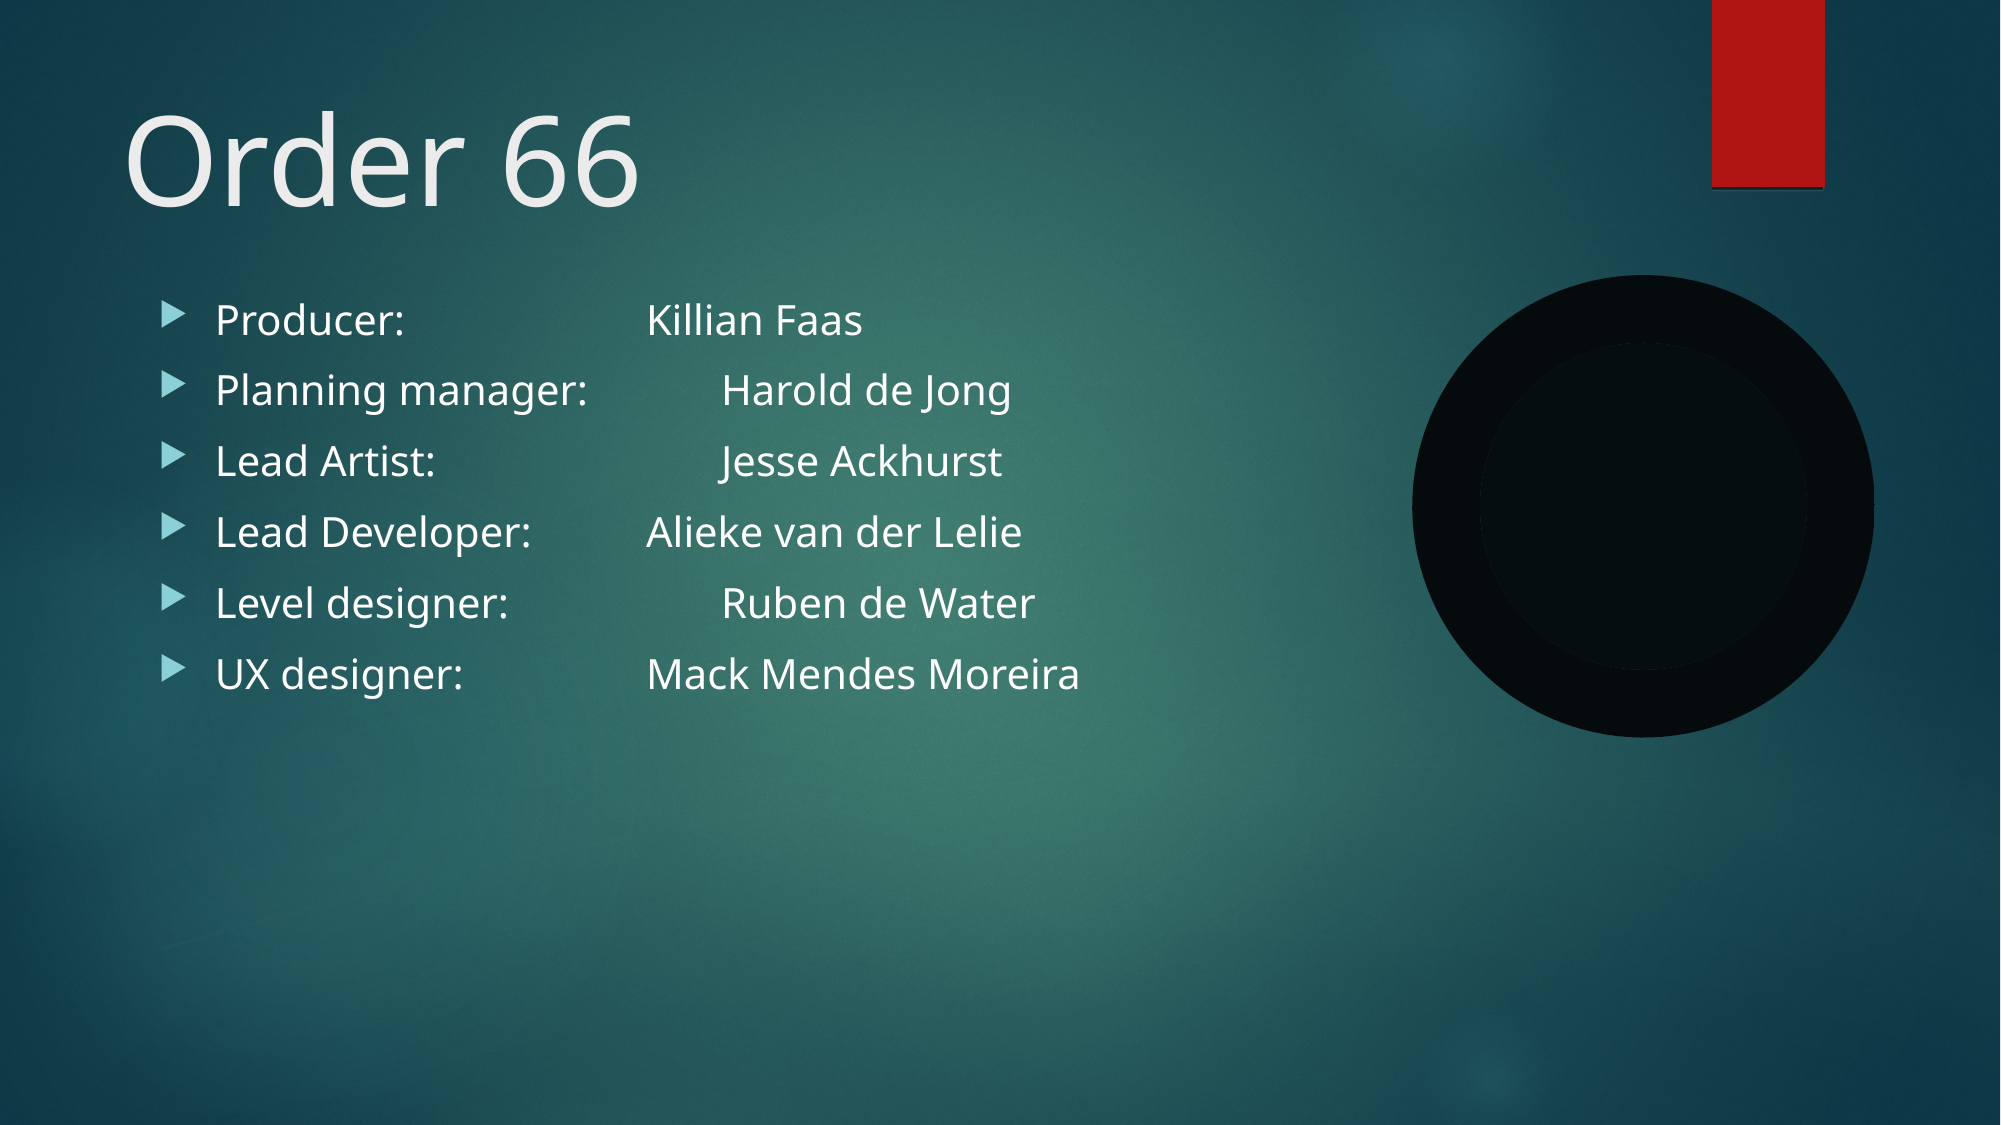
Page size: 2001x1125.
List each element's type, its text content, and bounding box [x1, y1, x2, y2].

title Order 66 [106, 74, 1649, 232]
list Producer: Killian Faas Planning manager: Harold de Jong Lead Artist: Jesse Ackhurst Lead Developer: Alieke van der Lelie Level designer: Ruben de Water UX designer: Mack Mendes Moreira [143, 285, 1612, 974]
